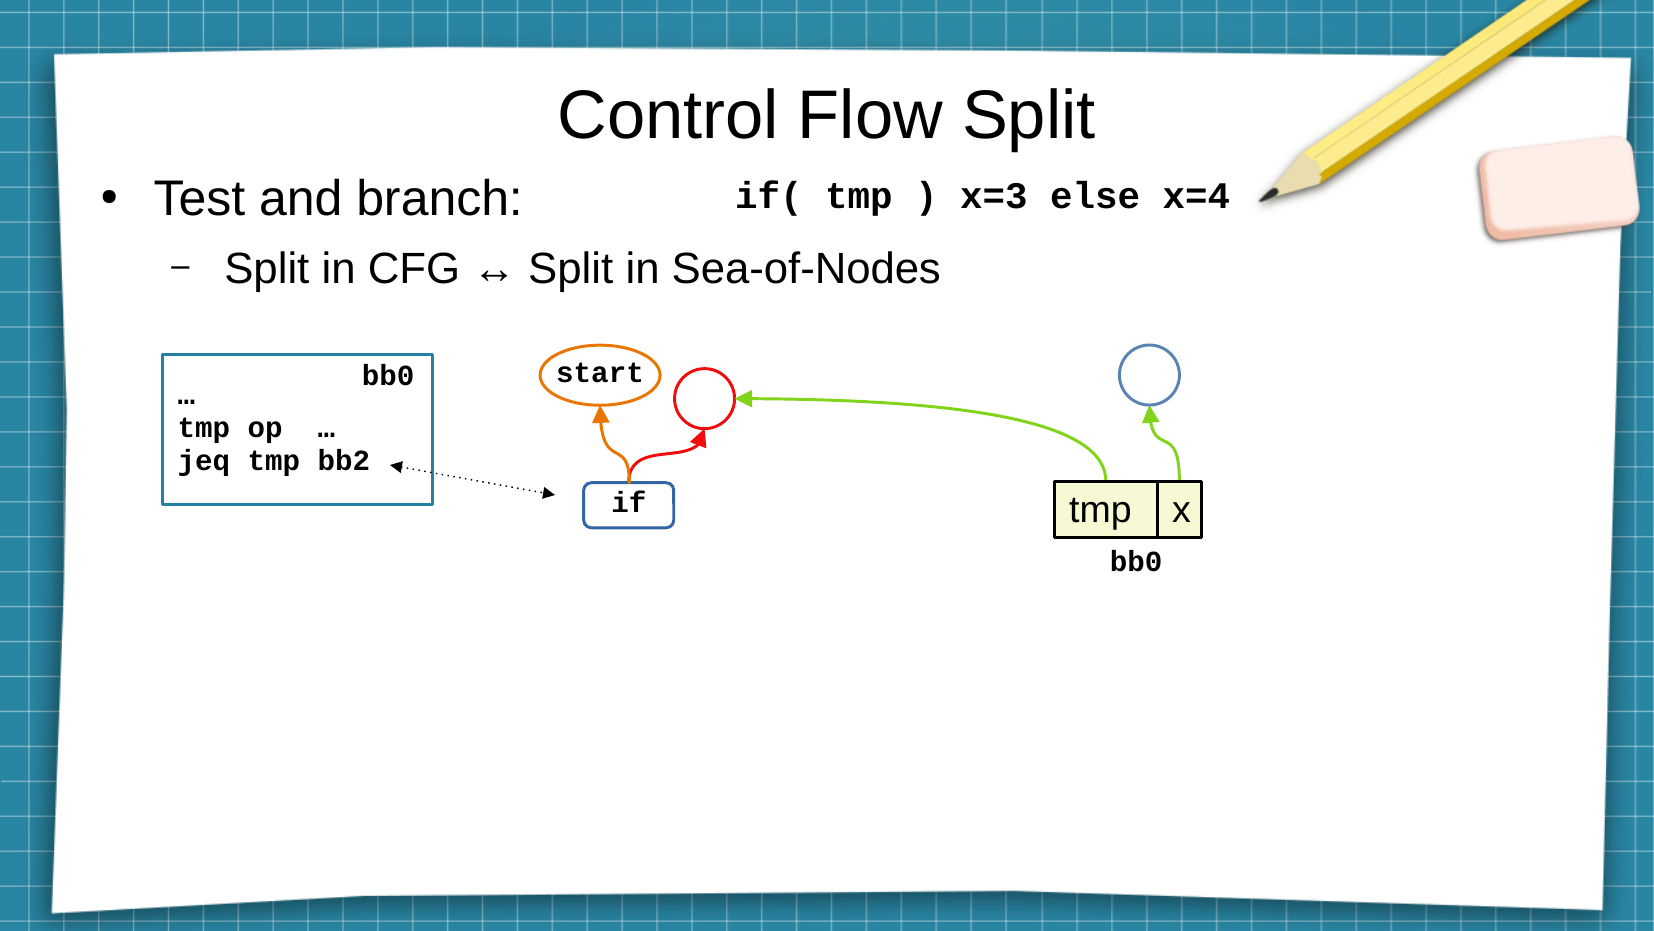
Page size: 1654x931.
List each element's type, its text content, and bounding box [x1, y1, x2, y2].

text_box tmp [1054, 481, 1156, 538]
text_box x [1157, 481, 1202, 538]
text_box if [583, 482, 674, 528]
text_box if( tmp ) x=3 else x=4 [720, 170, 1246, 228]
text_box bb0 [347, 354, 430, 402]
picture [0, 0, 1654, 931]
list Test and branch: Split in CFG ↔ Split in Sea-of-Nodes [82, 170, 1291, 361]
text_box start [540, 345, 661, 406]
text_box bb0 [1095, 540, 1178, 588]
title Control Flow Split [82, 37, 1571, 193]
text_box … tmp op … jeq tmp bb2 [162, 354, 433, 505]
